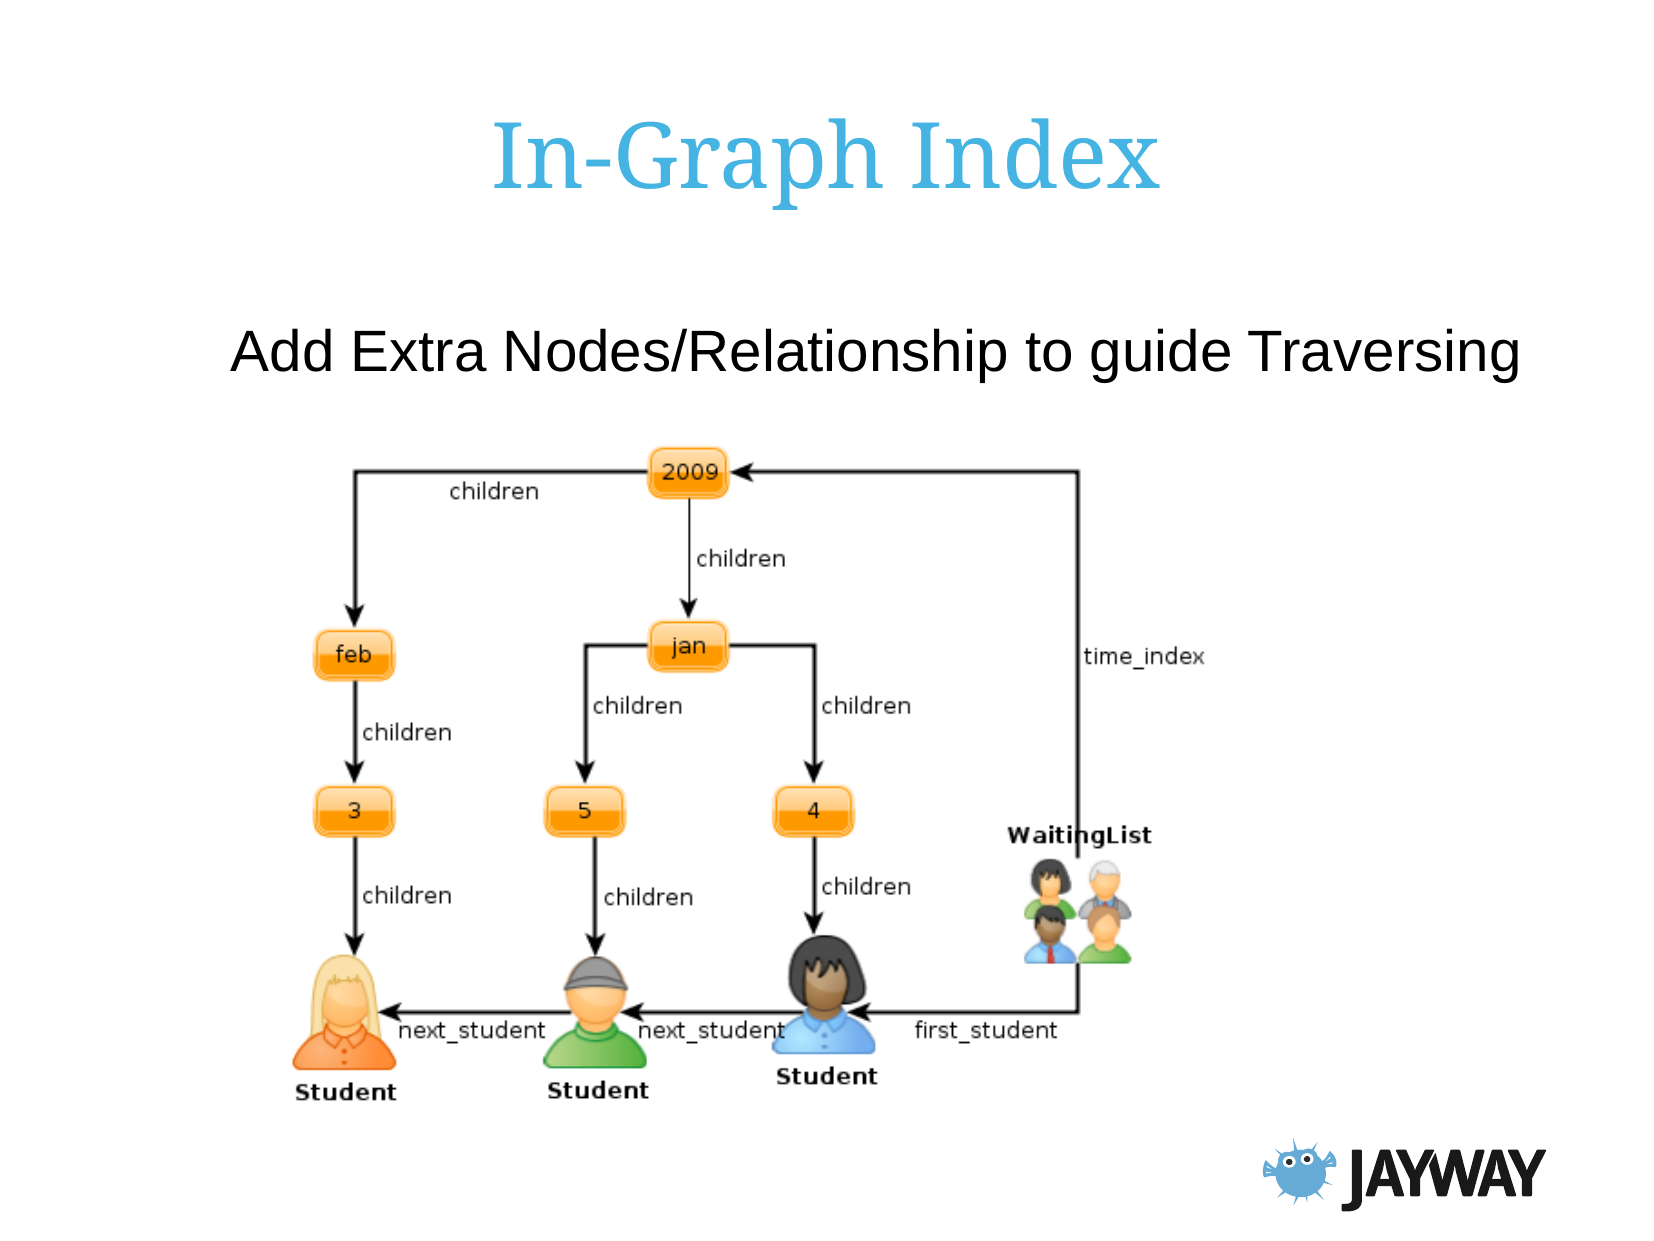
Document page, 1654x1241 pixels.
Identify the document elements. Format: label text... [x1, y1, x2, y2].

title In-Graph Index [82, 49, 1571, 257]
text_box Add Extra Nodes/Relationship to guide Traversing [216, 310, 1551, 451]
picture [264, 418, 1237, 1136]
